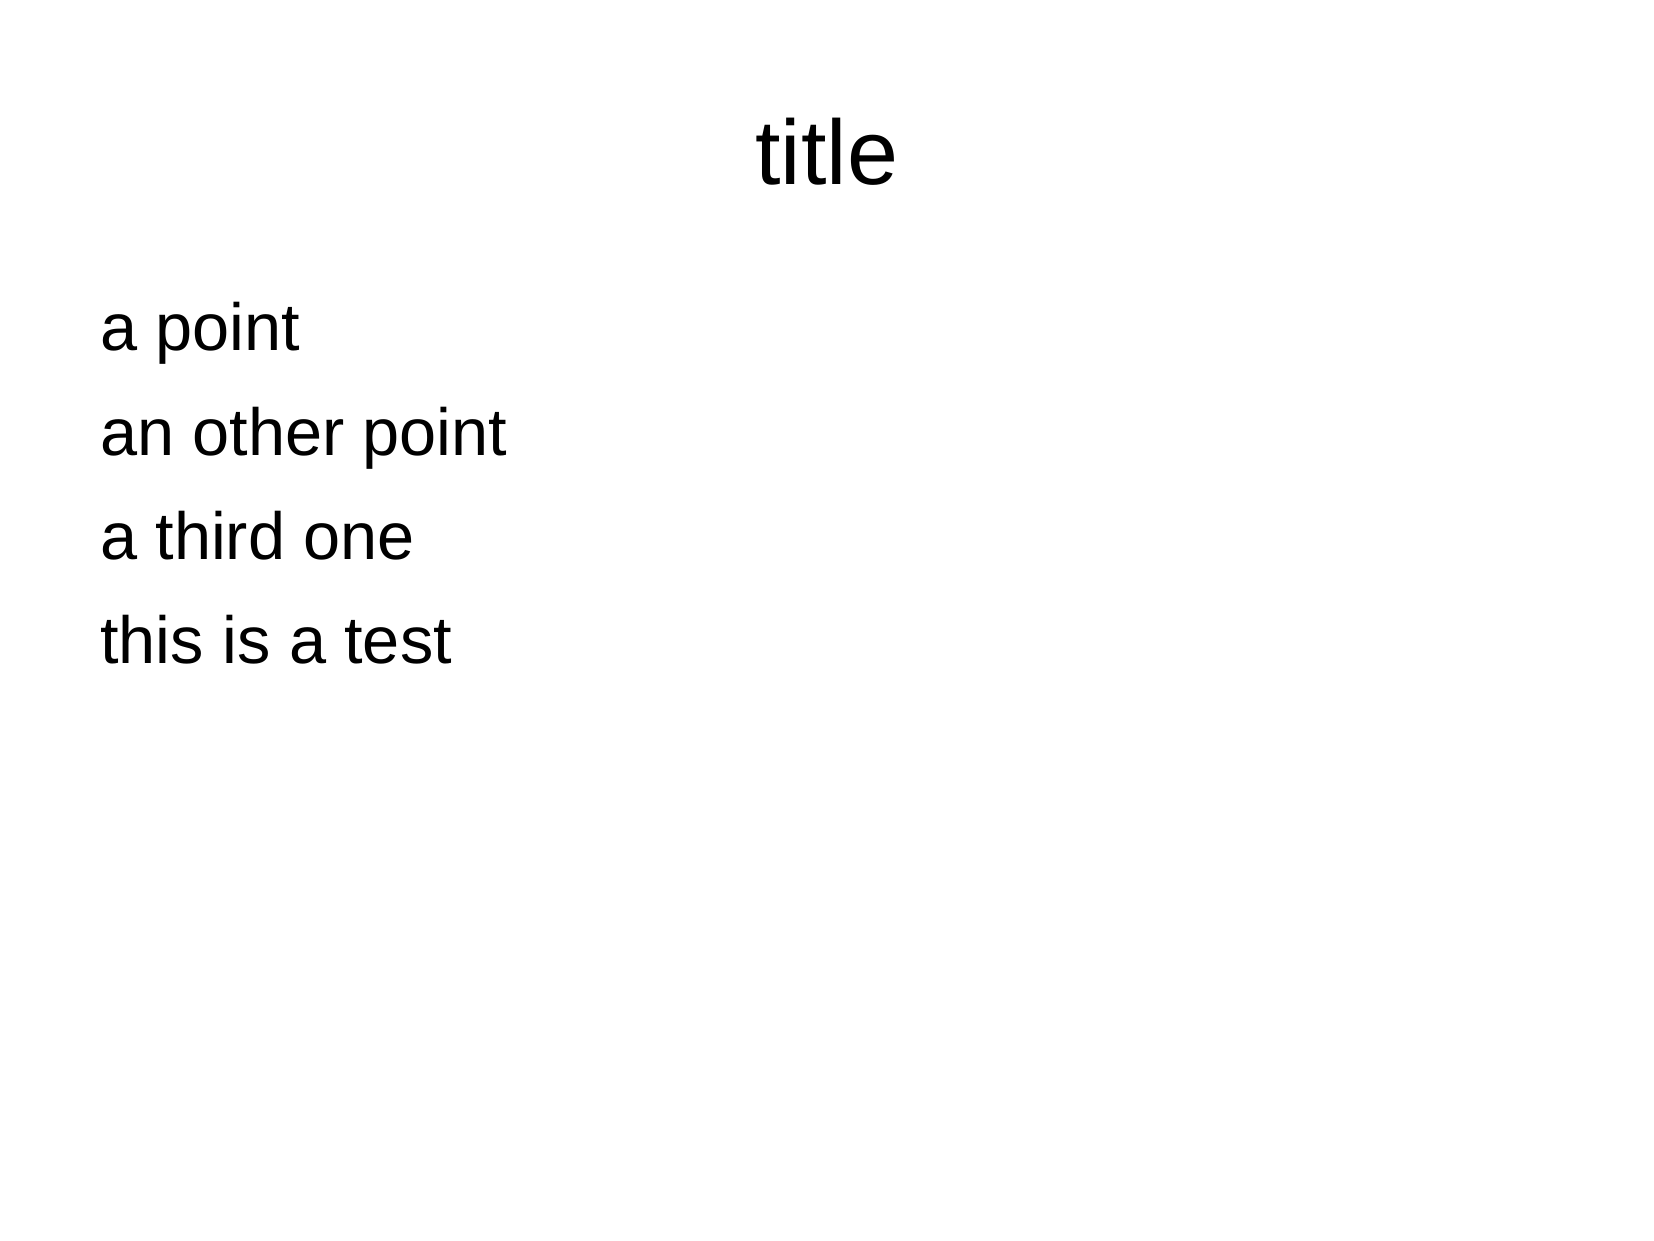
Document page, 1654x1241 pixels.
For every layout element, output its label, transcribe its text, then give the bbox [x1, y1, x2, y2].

list a point an other point a third one this is a test [82, 290, 1571, 1094]
title title [82, 49, 1571, 257]
